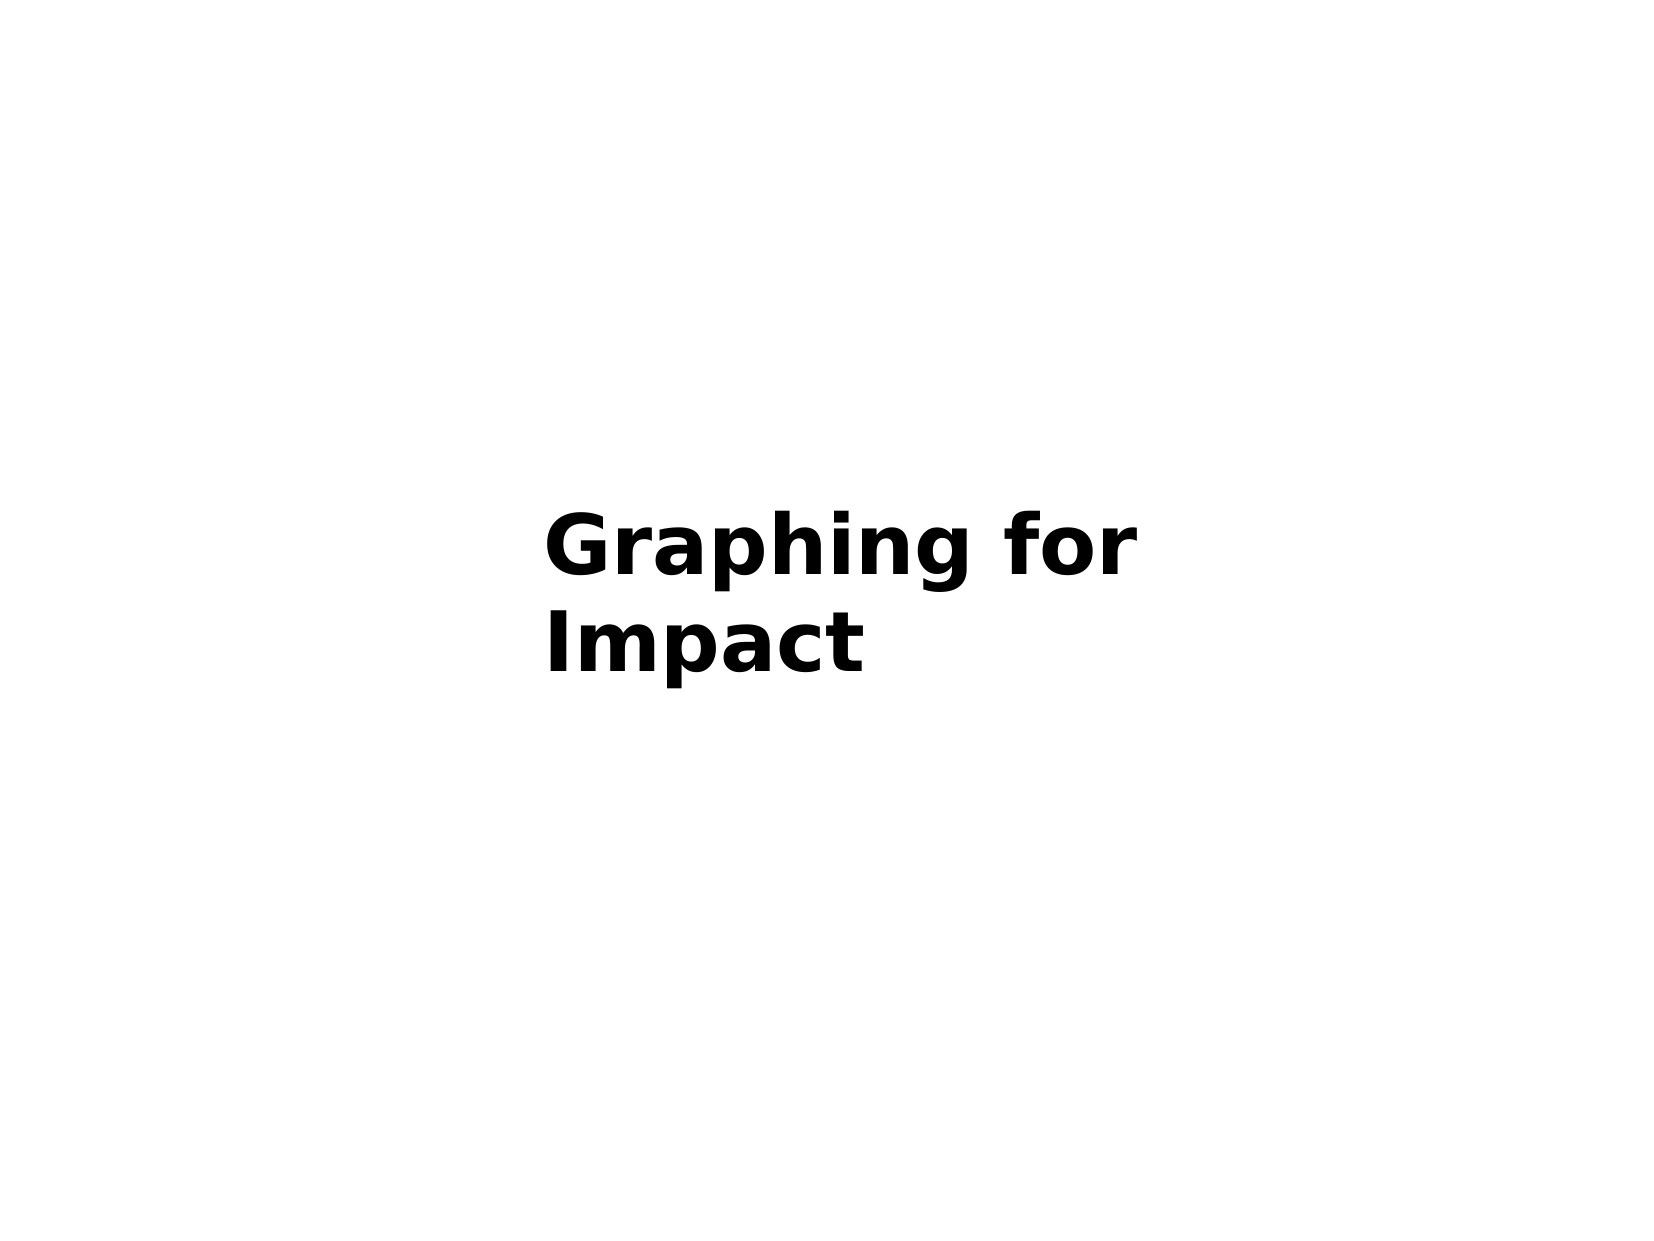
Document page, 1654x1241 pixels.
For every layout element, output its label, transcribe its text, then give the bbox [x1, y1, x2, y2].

title Graphing for Impact [543, 385, 1394, 804]
